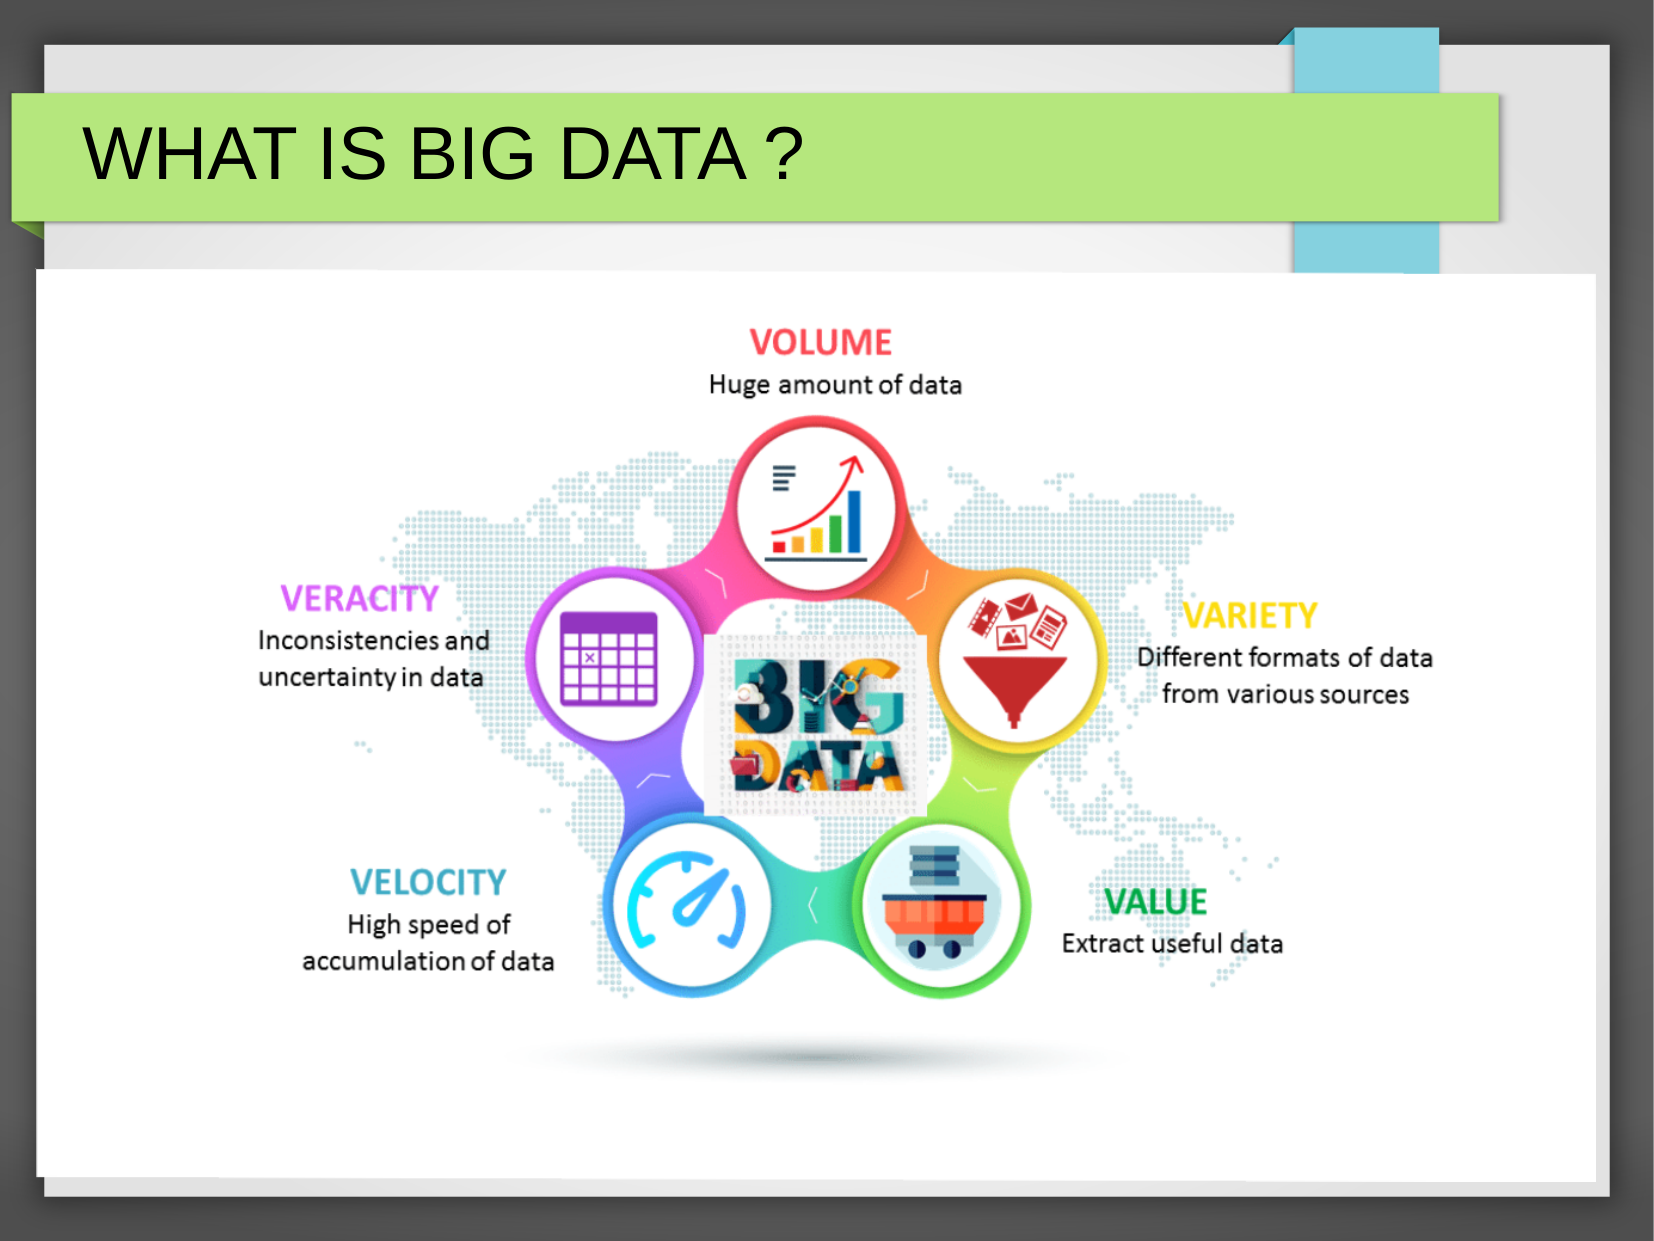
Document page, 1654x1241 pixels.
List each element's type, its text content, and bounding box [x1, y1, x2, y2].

title WHAT IS BIG DATA ? [82, 94, 1264, 213]
picture [0, 0, 1654, 1241]
